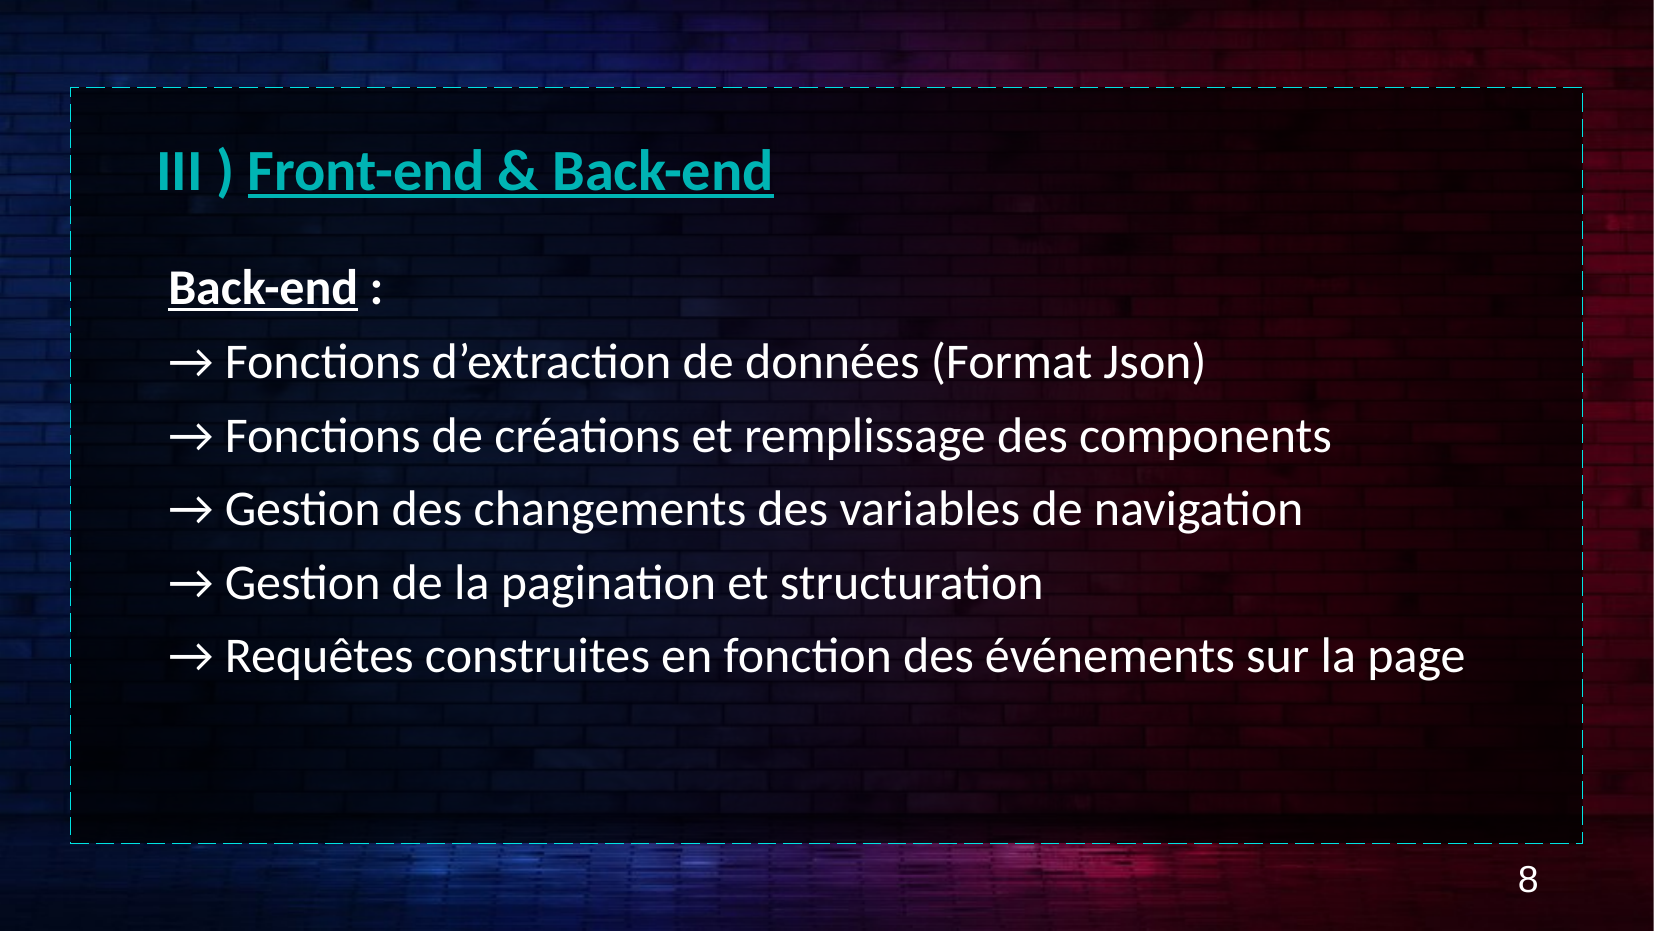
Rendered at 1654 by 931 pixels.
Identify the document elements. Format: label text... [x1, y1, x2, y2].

text_box Back-end : → Fonctions d’extraction de données (Format Json) → Fonctions de créations et remplissage des components → Gestion des changements des variables de navigation → Gestion de la pagination et structuration → Requêtes construites en fonction des événements sur la page [153, 259, 1524, 931]
picture [0, 0, 1654, 931]
text_box III ) Front-end & Back-end [141, 139, 1063, 330]
picture [1524, 868, 1532, 877]
text_box [70, 87, 1583, 844]
picture [1524, 880, 1533, 890]
